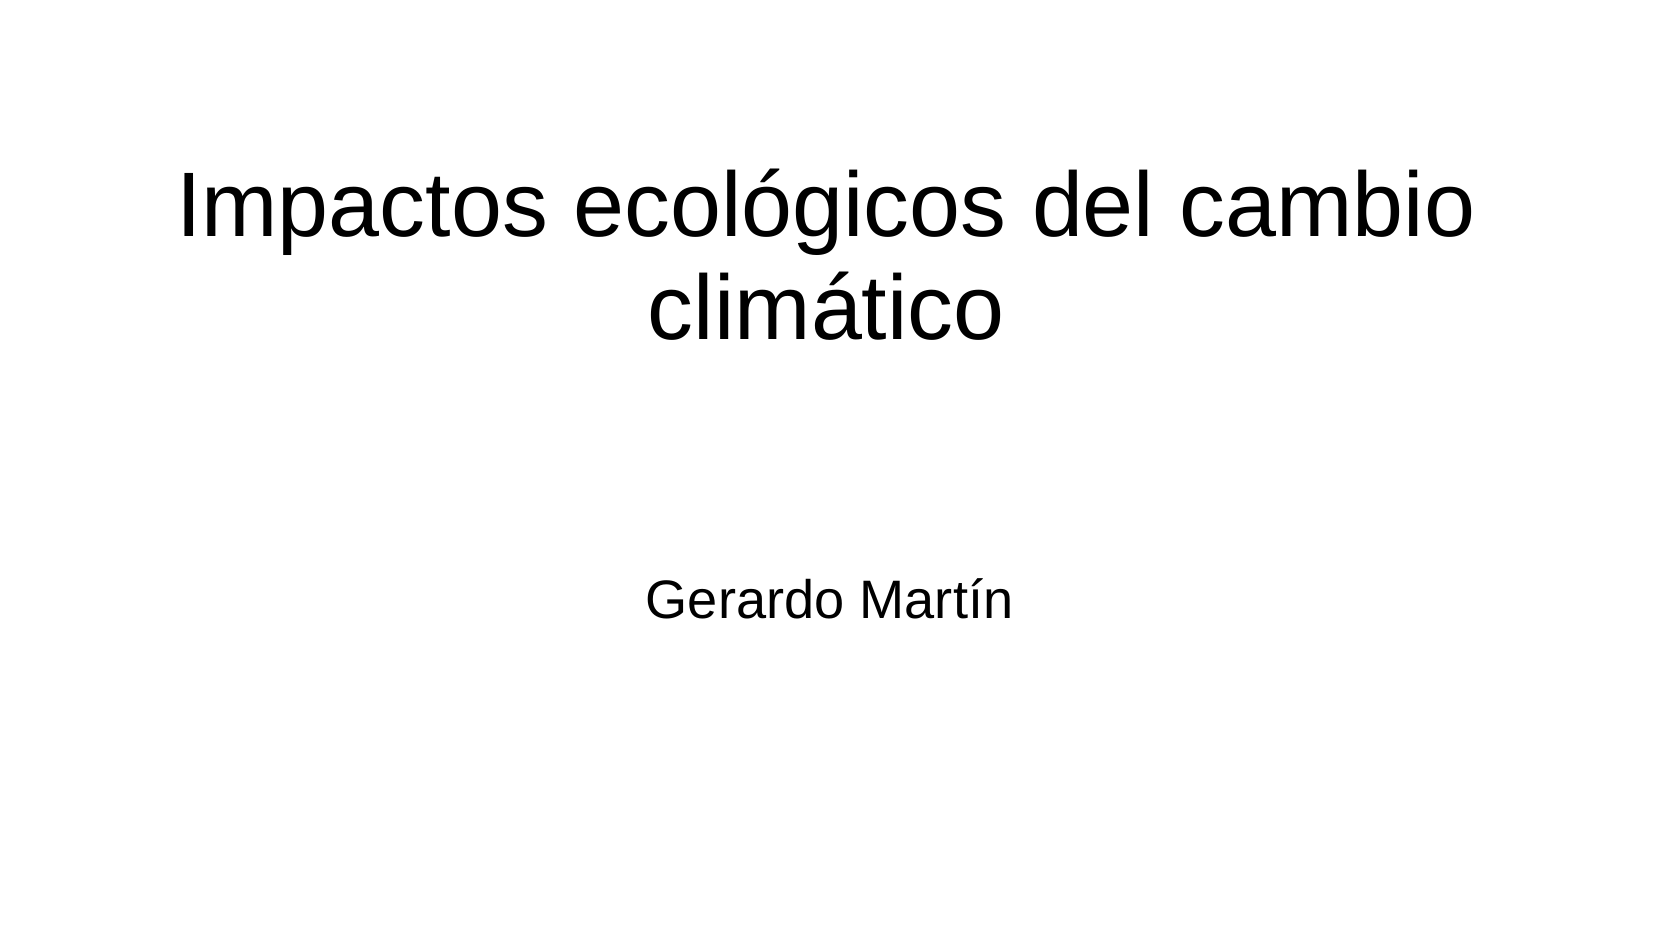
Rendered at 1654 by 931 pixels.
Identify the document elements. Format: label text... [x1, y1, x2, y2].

subtitle Gerardo Martín [354, 472, 1306, 728]
title Impactos ecológicos del cambio climático [82, 153, 1571, 359]
